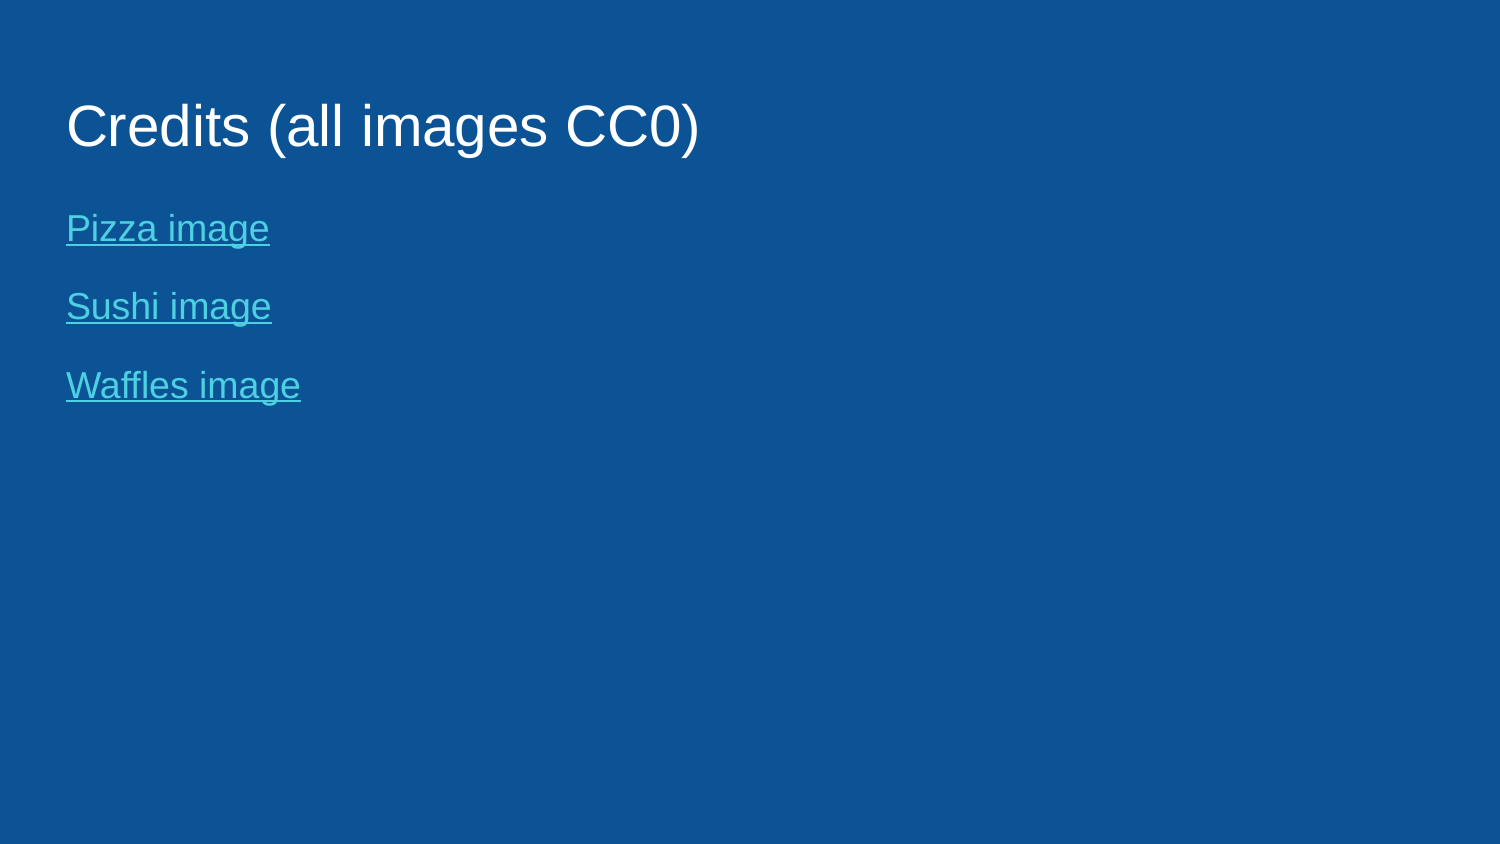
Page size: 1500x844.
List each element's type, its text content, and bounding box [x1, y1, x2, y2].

title Credits (all images CC0) [51, 72, 1449, 167]
list Pizza image Sushi image Waffles image [51, 189, 1449, 750]
